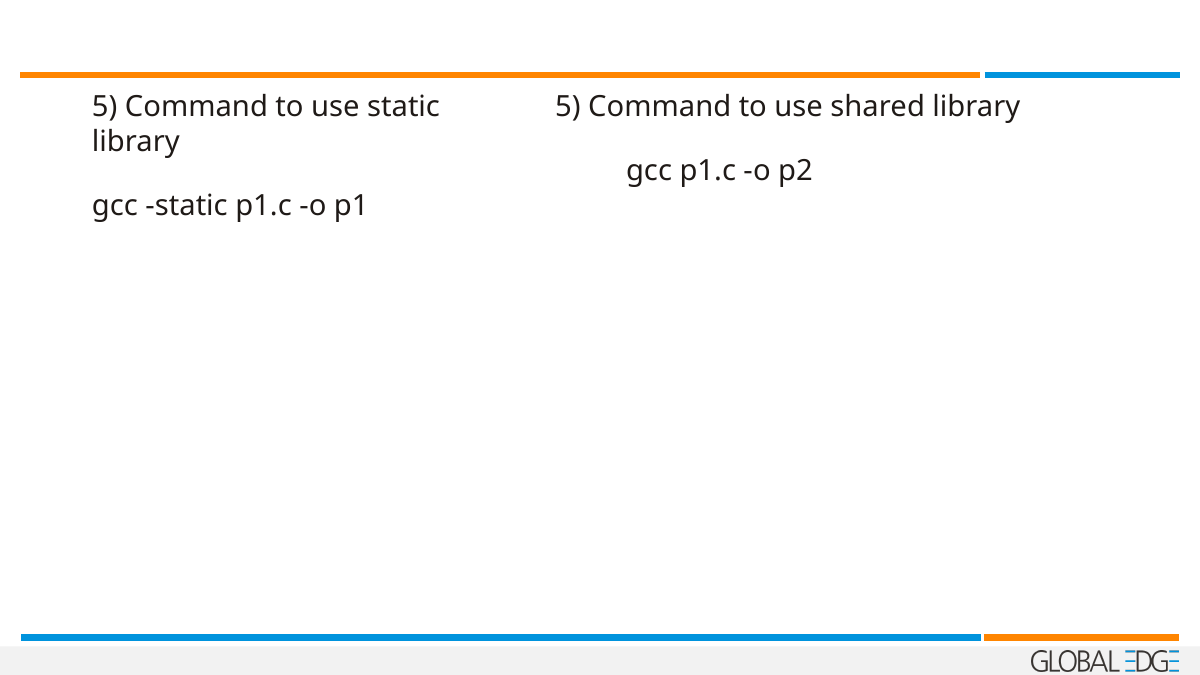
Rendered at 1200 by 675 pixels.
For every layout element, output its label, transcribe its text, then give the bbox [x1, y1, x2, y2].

list 5) Command to use static library gcc -static p1.c -o p1 [21, 86, 532, 627]
picture [1031, 650, 1179, 672]
list 5) Command to use shared library gcc p1.c -o p2 [555, 86, 1123, 627]
